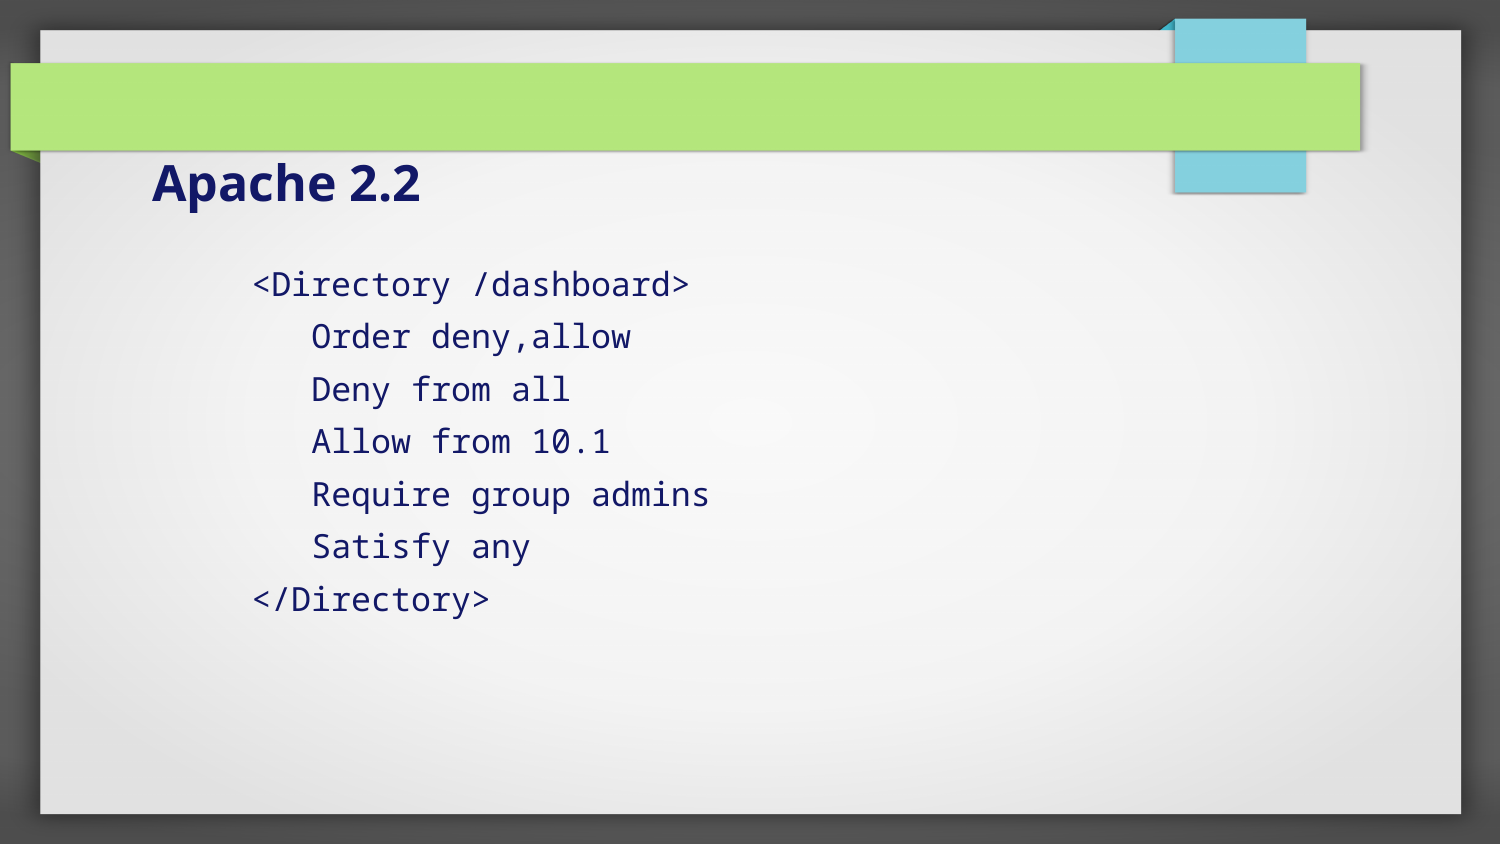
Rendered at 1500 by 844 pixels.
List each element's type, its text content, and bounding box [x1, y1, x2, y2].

list <Directory /dashboard> Order deny,allow Deny from all Allow from 10.1 Require group admins Satisfy any </Directory> [236, 248, 827, 497]
title Apache 2.2 [137, 146, 1276, 227]
picture [0, 0, 1500, 844]
